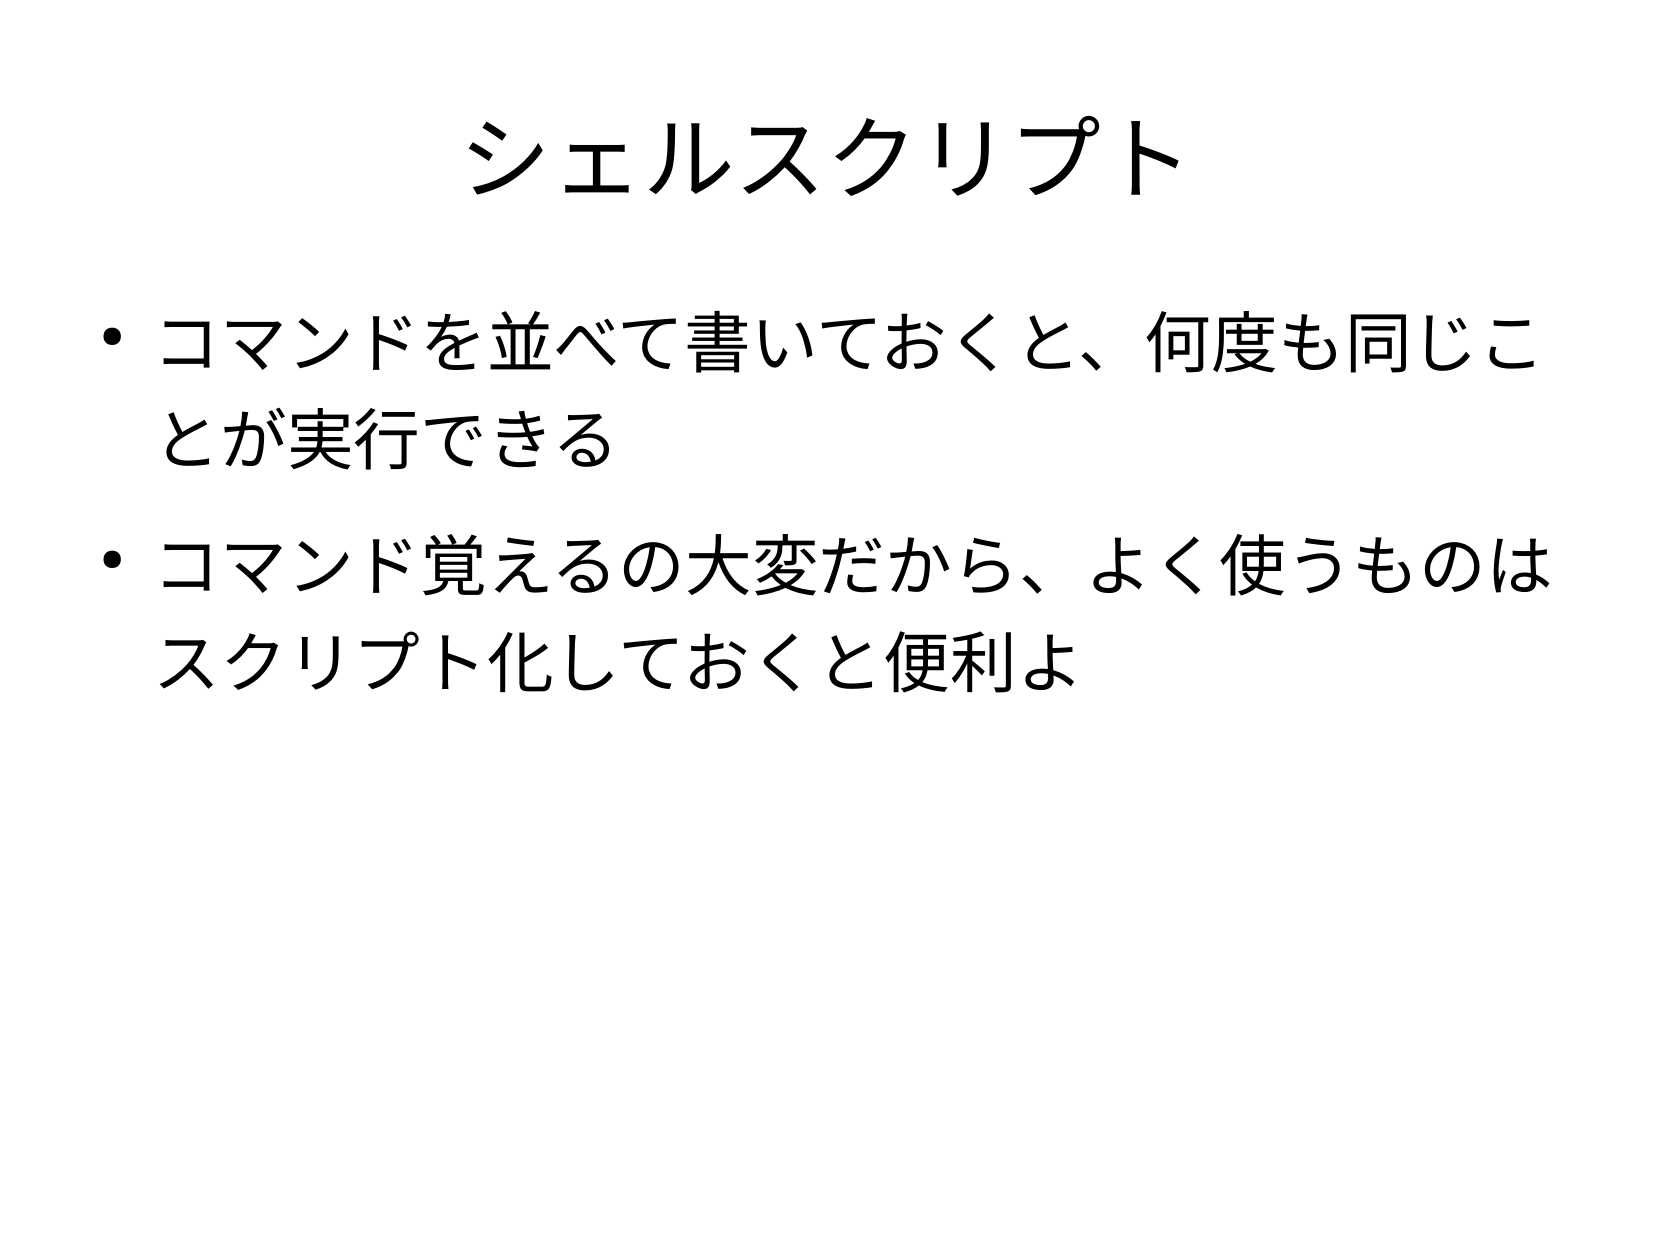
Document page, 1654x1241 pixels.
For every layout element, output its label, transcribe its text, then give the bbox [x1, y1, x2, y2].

title シェルスクリプト [82, 49, 1571, 257]
list コマンドを並べて書いておくと、何度も同じことが実行できる コマンド覚えるの大変だから、よく使うものはスクリプト化しておくと便利よ [82, 290, 1571, 1010]
